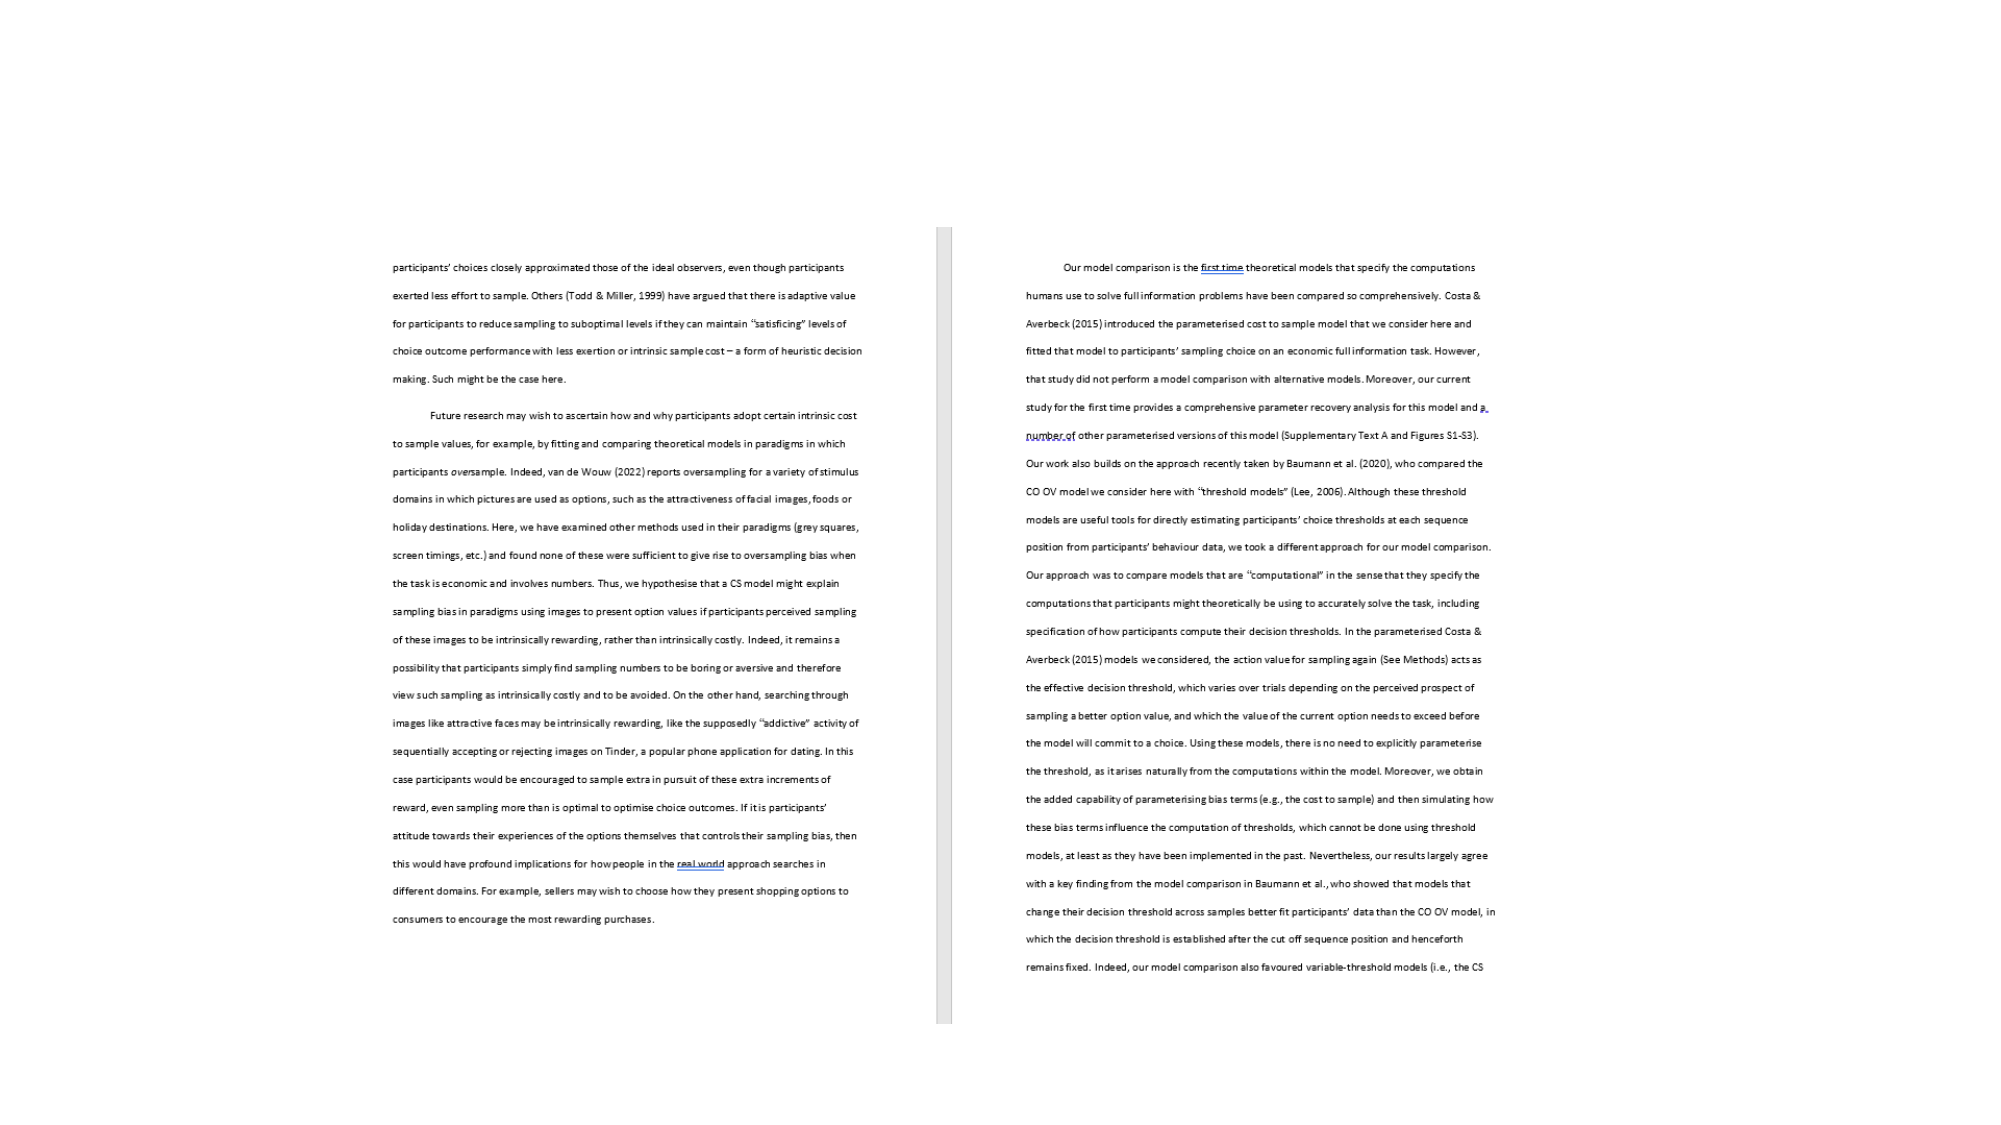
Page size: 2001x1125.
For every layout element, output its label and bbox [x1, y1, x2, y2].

picture [350, 227, 1541, 1024]
